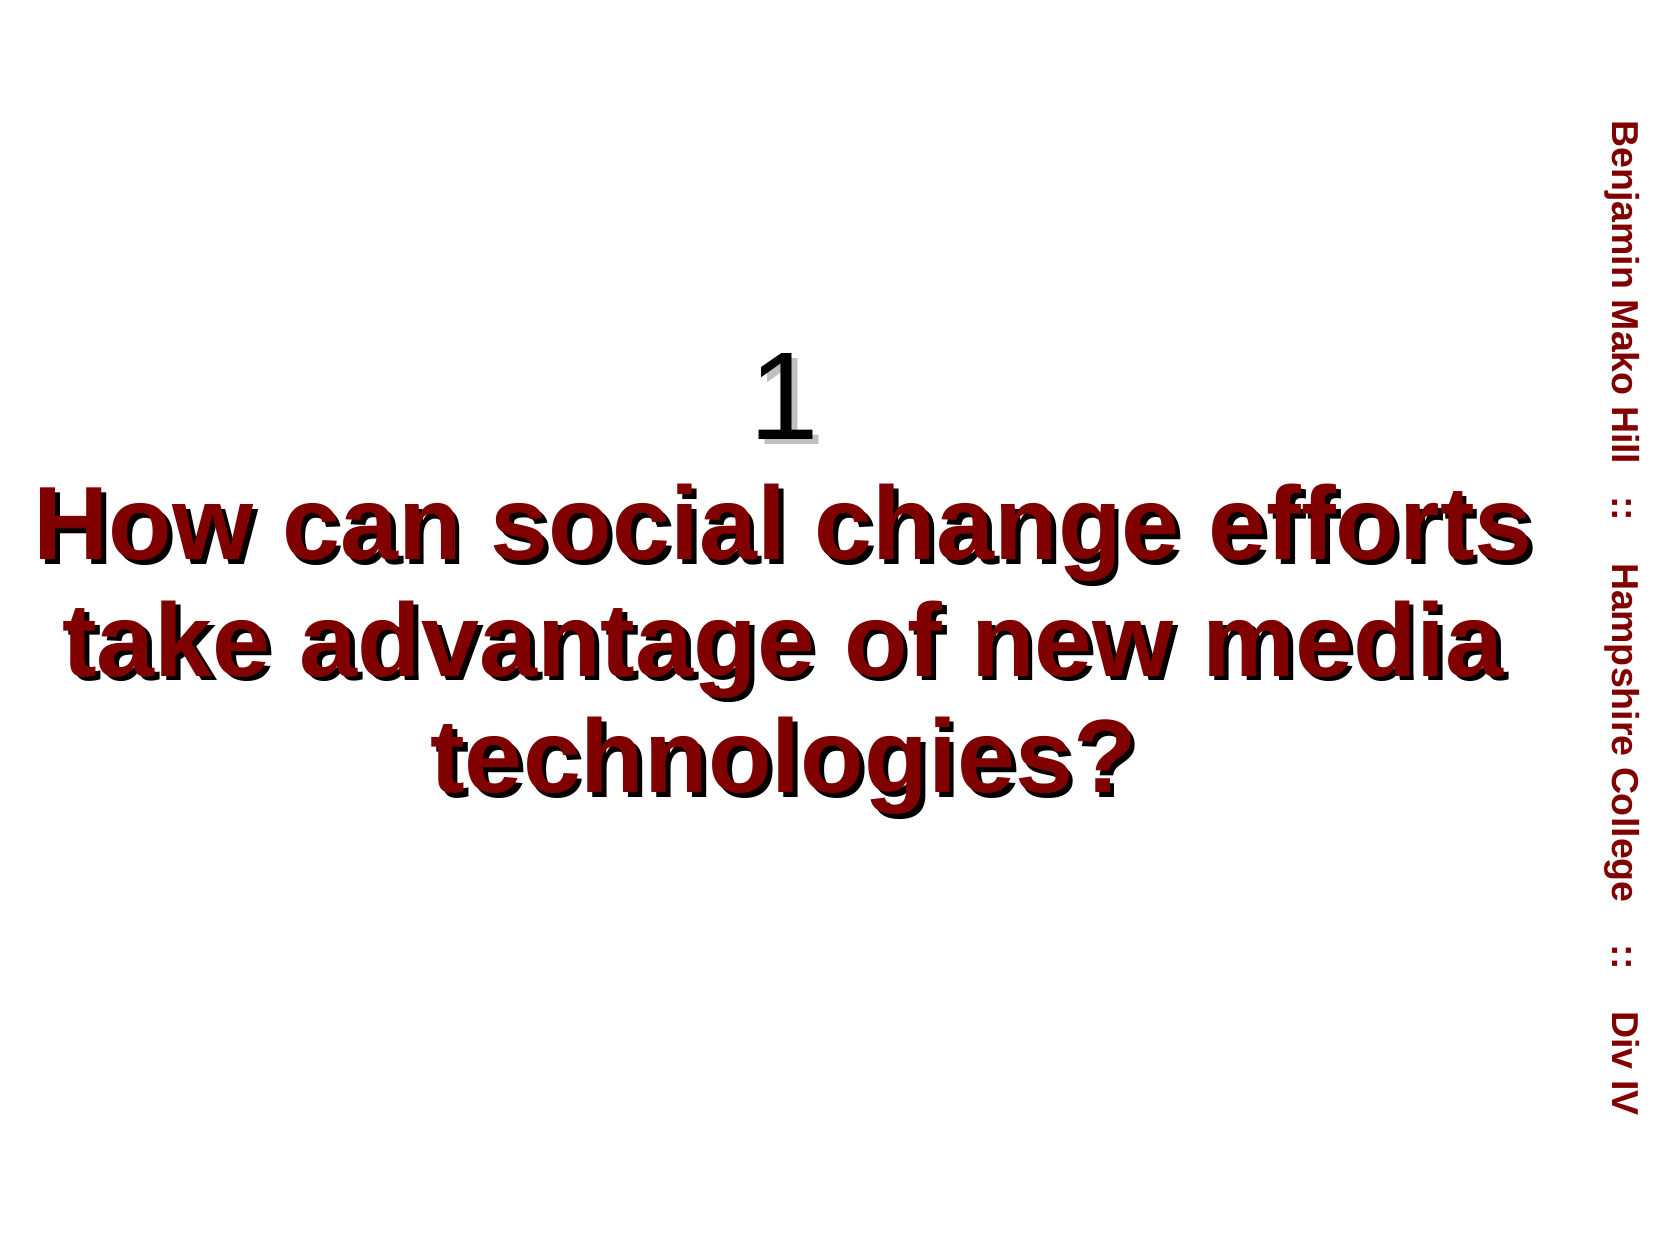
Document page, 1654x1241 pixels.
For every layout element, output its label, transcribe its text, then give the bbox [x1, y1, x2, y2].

title 1 How can social change efforts take advantage of new media technologies? [24, 307, 1544, 833]
